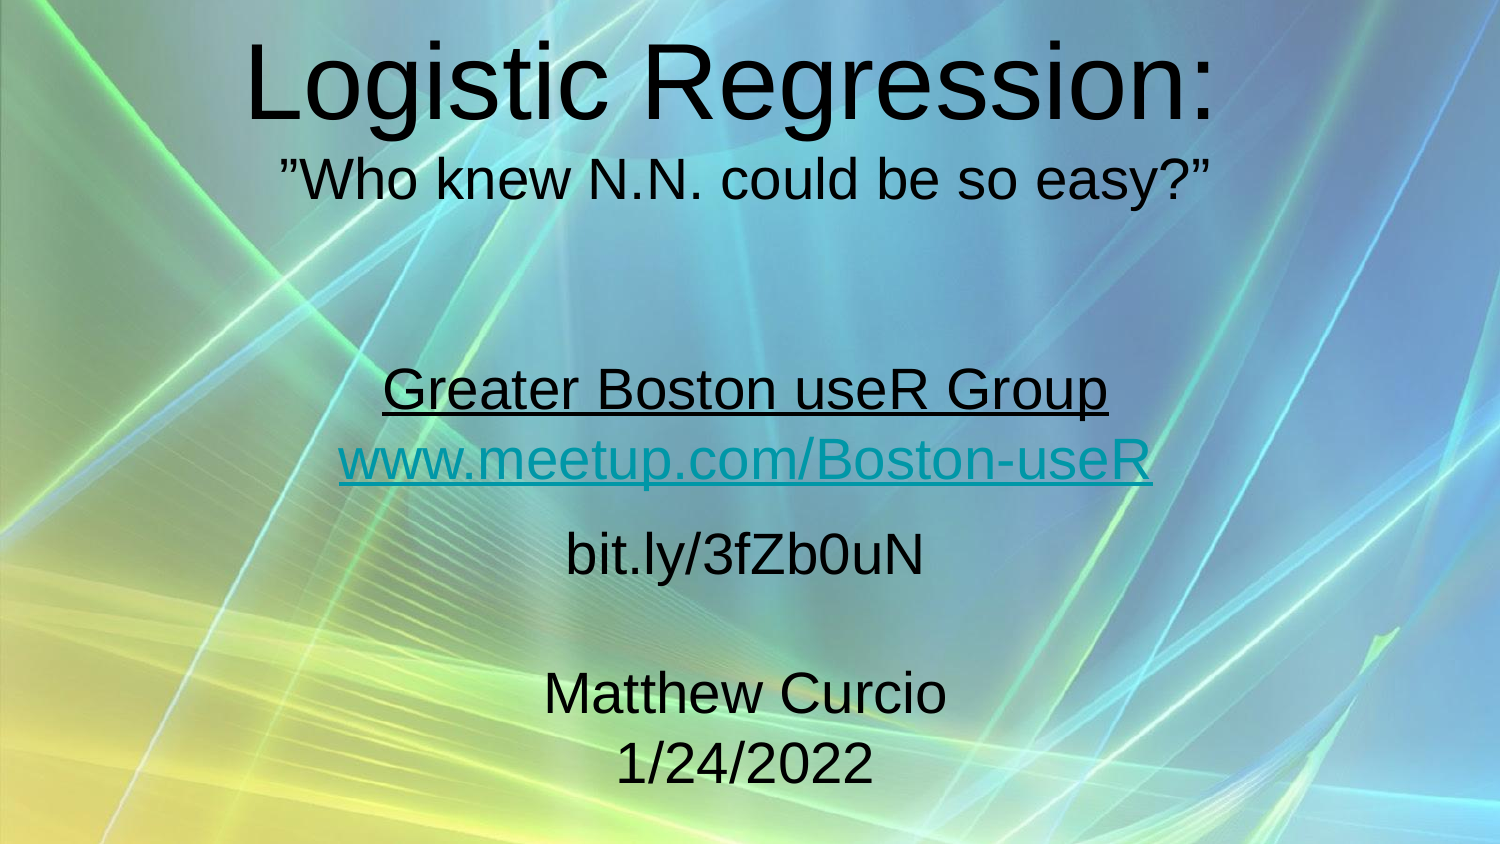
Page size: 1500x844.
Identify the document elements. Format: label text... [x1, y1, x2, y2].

title Logistic Regression: ”Who knew N.N. could be so easy?” Greater Boston useR Group www.meetup.com/Boston-useR bit.ly/3fZb0uN Matthew Curcio 1/24/2022 [42, 0, 1449, 811]
picture [0, 0, 1500, 844]
